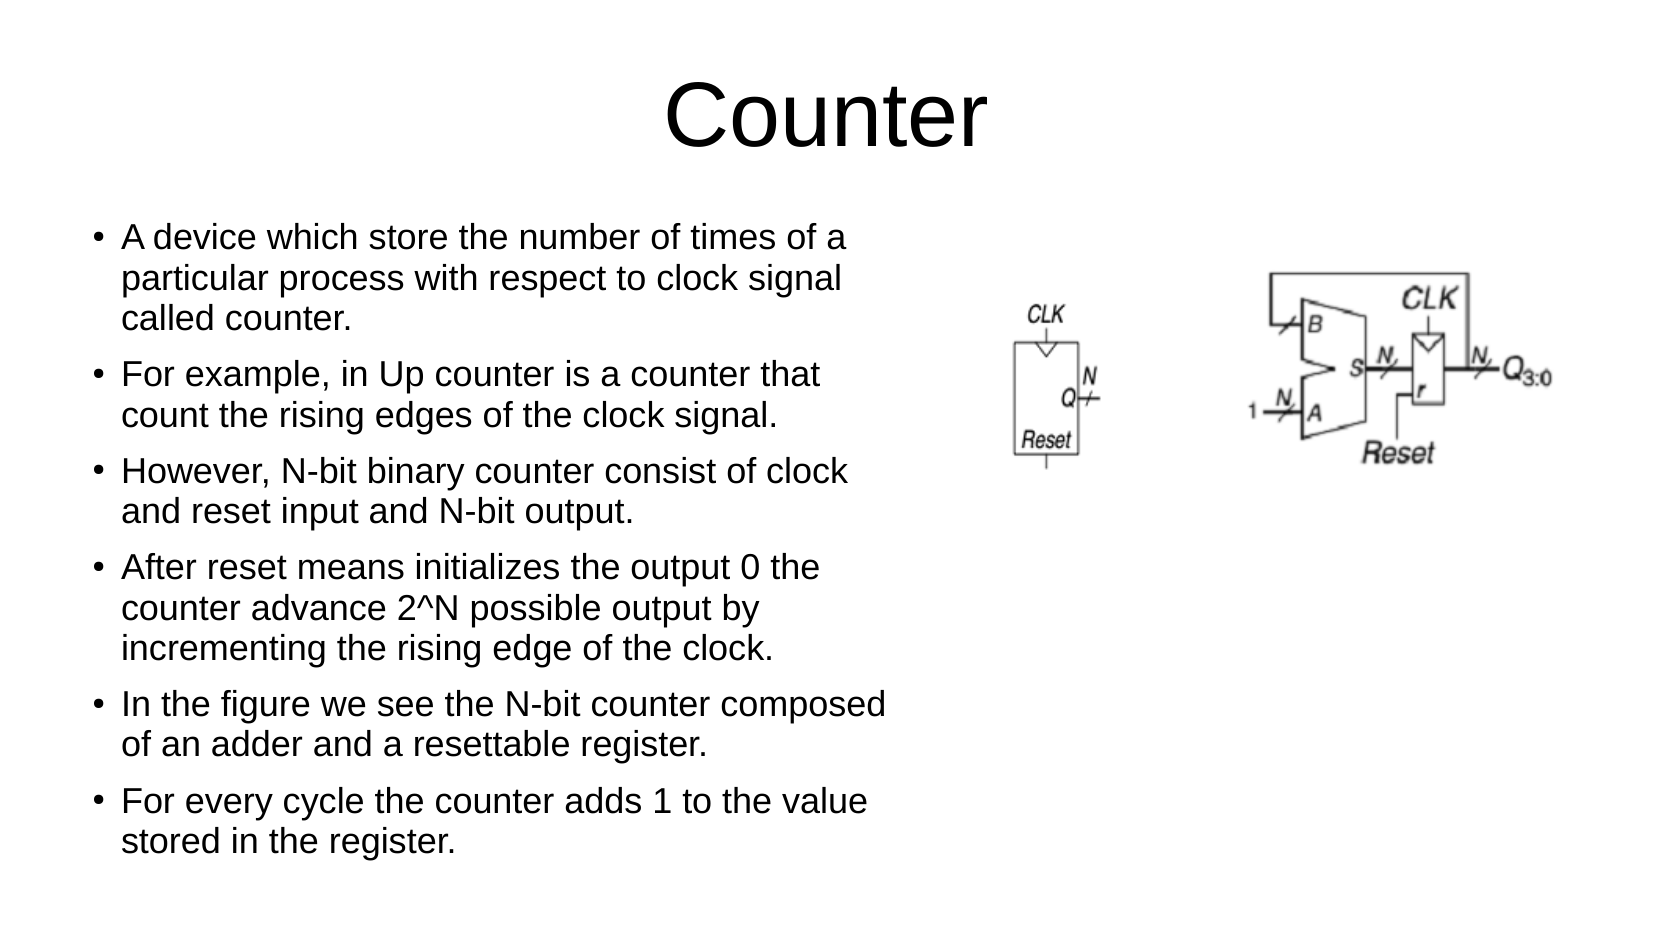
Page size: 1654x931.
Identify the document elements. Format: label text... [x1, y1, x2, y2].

list A device which store the number of times of a particular process with respect to clock signal called counter. For example, in Up counter is a counter that count the rising edges of the clock signal. However, N-bit binary counter consist of clock and reset input and N-bit output. After reset means initializes the output 0 the counter advance 2^N possible output by incrementing the rising edge of the clock. In the figure we see the N-bit counter composed of an adder and a resettable register. For every cycle the counter adds 1 to the value stored in the register. [82, 217, 901, 886]
title Counter [82, 37, 1571, 193]
picture [930, 184, 1636, 571]
